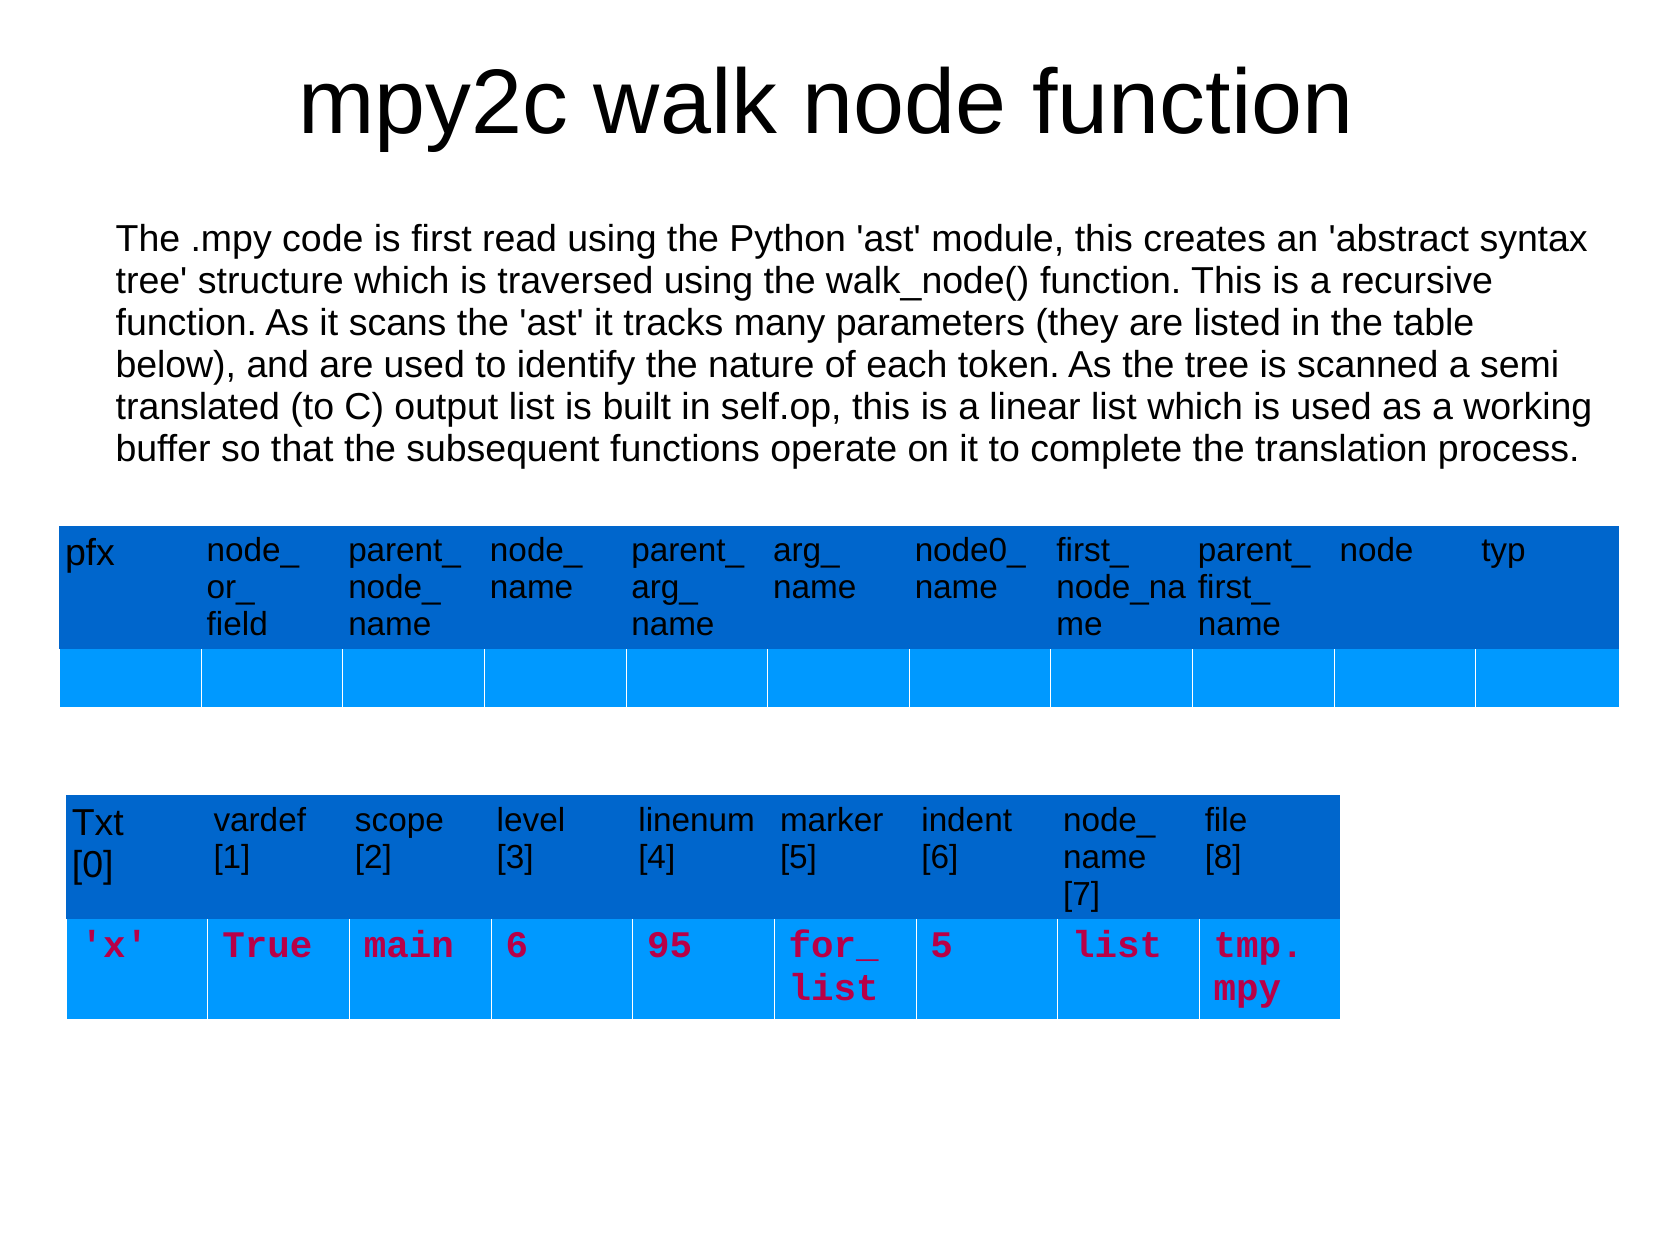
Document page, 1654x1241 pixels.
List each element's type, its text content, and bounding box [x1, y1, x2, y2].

table_header node_ name [7] [1057, 795, 1199, 919]
table_cell True [208, 919, 349, 1019]
table_header node0_ name [909, 526, 1050, 649]
table_cell tmp.mpy [1200, 919, 1340, 1019]
table_header linenum [4] [632, 795, 774, 919]
table_cell [343, 649, 484, 707]
table_header marker [5] [774, 795, 916, 919]
table_header node_ or_ field [201, 526, 342, 649]
table_header parent_node_ name [342, 526, 484, 649]
table_header vardef [1] [208, 795, 349, 919]
table_cell [1051, 649, 1192, 707]
table_header node [1334, 526, 1475, 649]
table_cell 5 [917, 919, 1057, 1019]
table_cell for_list [775, 919, 916, 1019]
table_cell 6 [492, 919, 632, 1019]
table_cell [768, 649, 909, 707]
table_cell 'x' [67, 919, 207, 1019]
table_cell [1335, 649, 1475, 707]
table_header arg_ name [767, 526, 909, 649]
table_header level [3] [491, 795, 632, 919]
table_header node_ name [484, 526, 626, 649]
table_cell [60, 649, 201, 707]
table_cell [1476, 649, 1619, 707]
table_header first_ node_name [1050, 526, 1192, 649]
table_cell 95 [633, 919, 774, 1019]
table_header parent_arg_ name [626, 526, 767, 649]
table_header scope [2] [349, 795, 491, 919]
table_header file [8] [1199, 795, 1340, 919]
table_header indent [6] [916, 795, 1057, 919]
table_cell list [1058, 919, 1199, 1019]
table_header typ [1475, 526, 1619, 649]
table_header parent_ first_ name [1192, 526, 1334, 649]
table_cell main [350, 919, 491, 1019]
table_cell [627, 649, 767, 707]
table_header Txt [0] [66, 795, 208, 919]
table_cell [1193, 649, 1334, 707]
text_box The .mpy code is first read using the Python 'ast' module, this creates an 'abstract syntax tree' structure which is traversed using the walk_node() function. This is a recursive function. As it scans the 'ast' it tracks many parameters (they are listed in the table below), and are used to identify the nature of each token. As the tree is scanned a semi translated (to C) output list is built in self.op, this is a linear list which is used as a working buffer so that the subsequent functions operate on it to complete the translation process. [100, 210, 1621, 520]
table_cell [202, 649, 342, 707]
table_cell [485, 649, 626, 707]
table_header pfx [59, 526, 201, 649]
title mpy2c walk node function [82, 49, 1571, 257]
table_cell [910, 649, 1050, 707]
